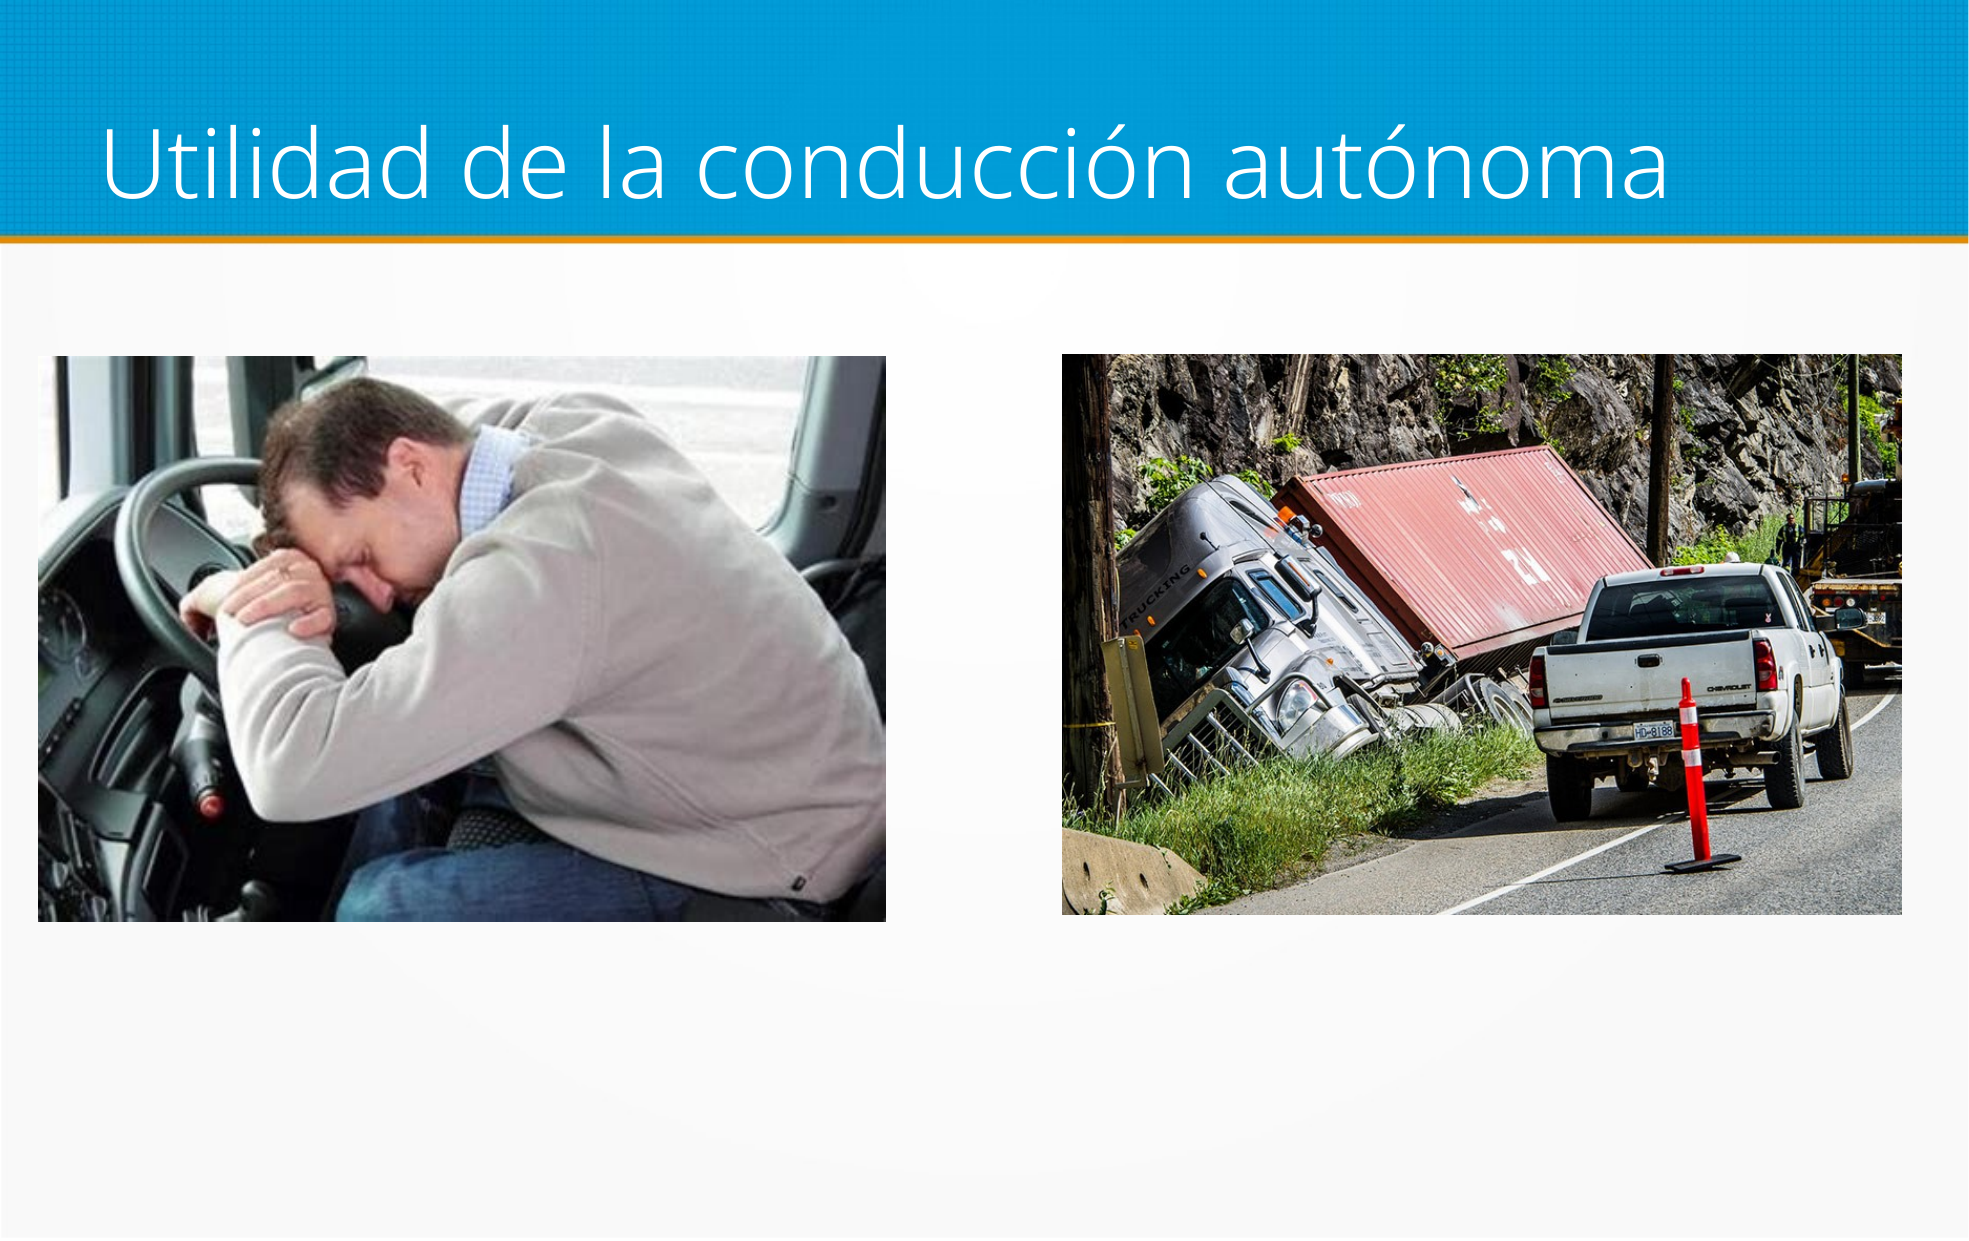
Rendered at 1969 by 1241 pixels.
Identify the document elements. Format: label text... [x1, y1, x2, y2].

picture [0, 233, 1969, 1241]
title Utilidad de la conducción autónoma [98, 19, 1870, 227]
